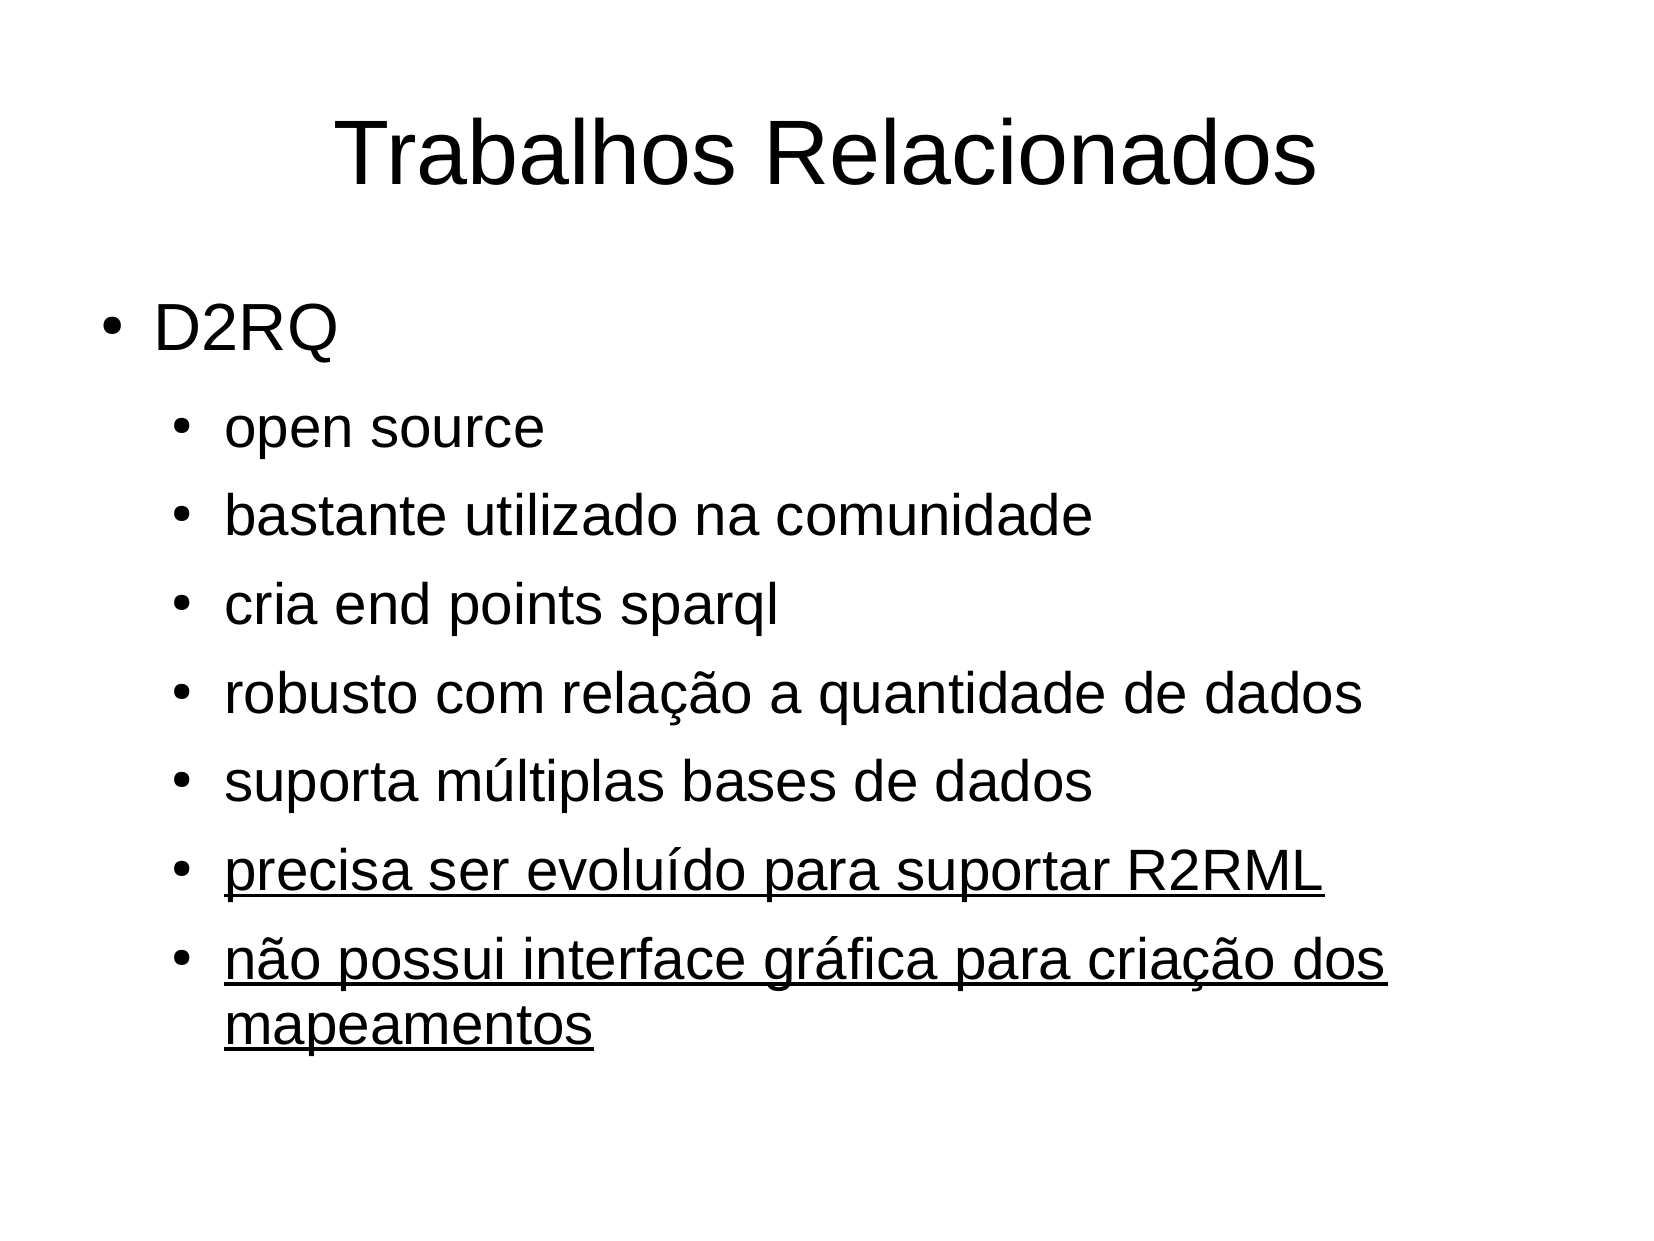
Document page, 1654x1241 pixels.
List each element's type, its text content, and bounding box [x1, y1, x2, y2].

title Trabalhos Relacionados [82, 49, 1571, 257]
list D2RQ open source bastante utilizado na comunidade cria end points sparql robusto com relação a quantidade de dados suporta múltiplas bases de dados precisa ser evoluído para suportar R2RML não possui interface gráfica para criação dos mapeamentos [82, 290, 1571, 1153]
